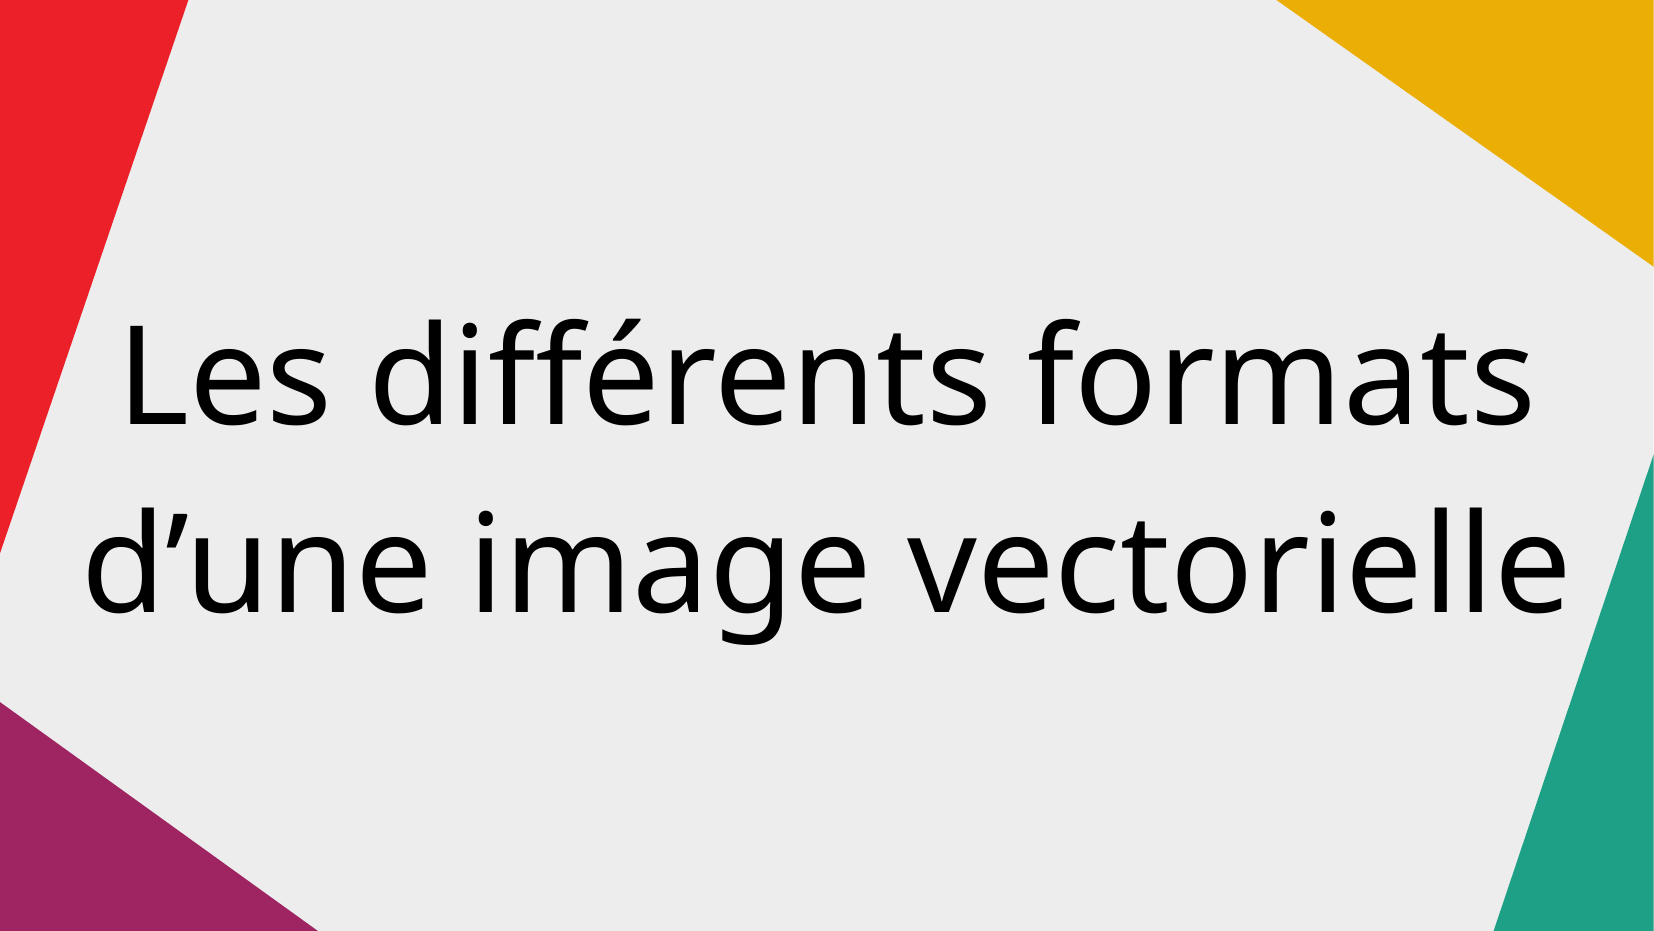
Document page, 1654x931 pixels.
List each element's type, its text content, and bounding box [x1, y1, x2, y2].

title Les différents formats d’une image vectorielle [0, 304, 1654, 626]
